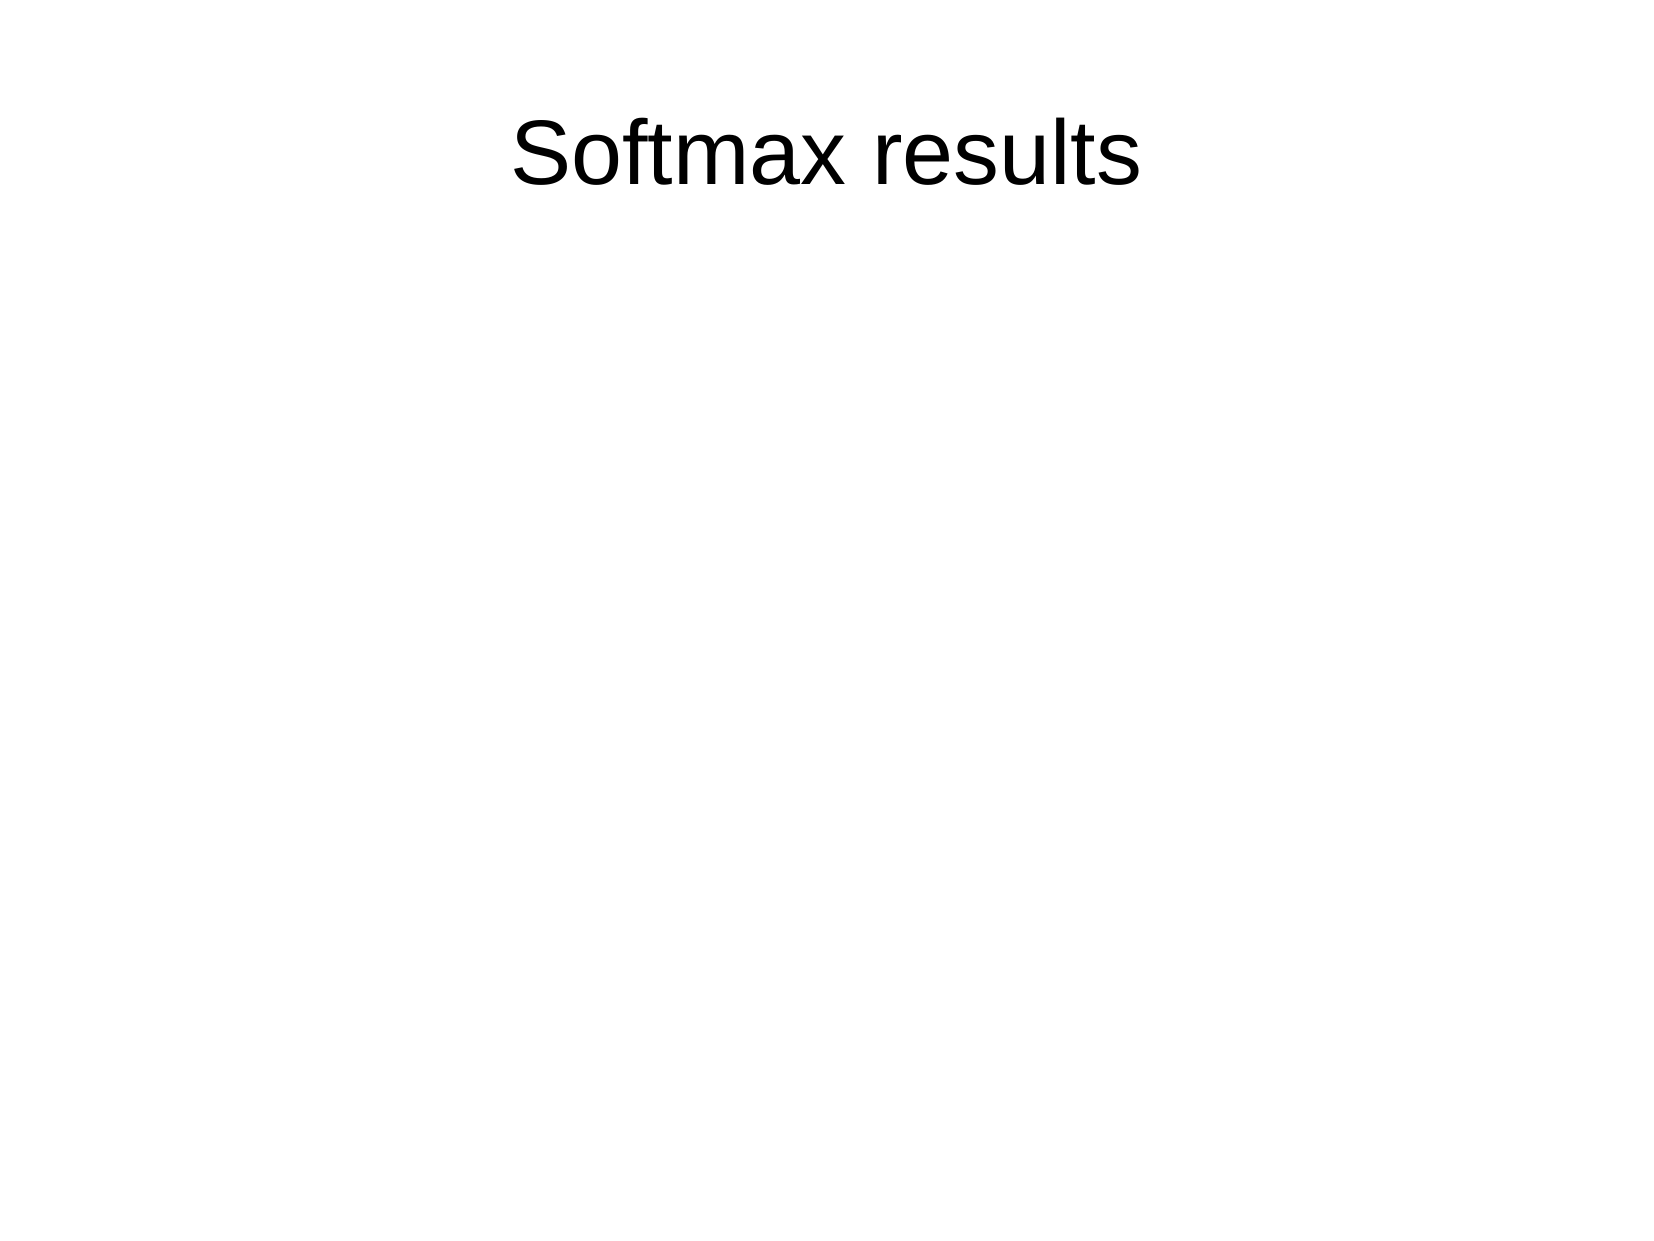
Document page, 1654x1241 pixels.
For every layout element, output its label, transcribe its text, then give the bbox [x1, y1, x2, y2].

title Softmax results [82, 49, 1571, 257]
